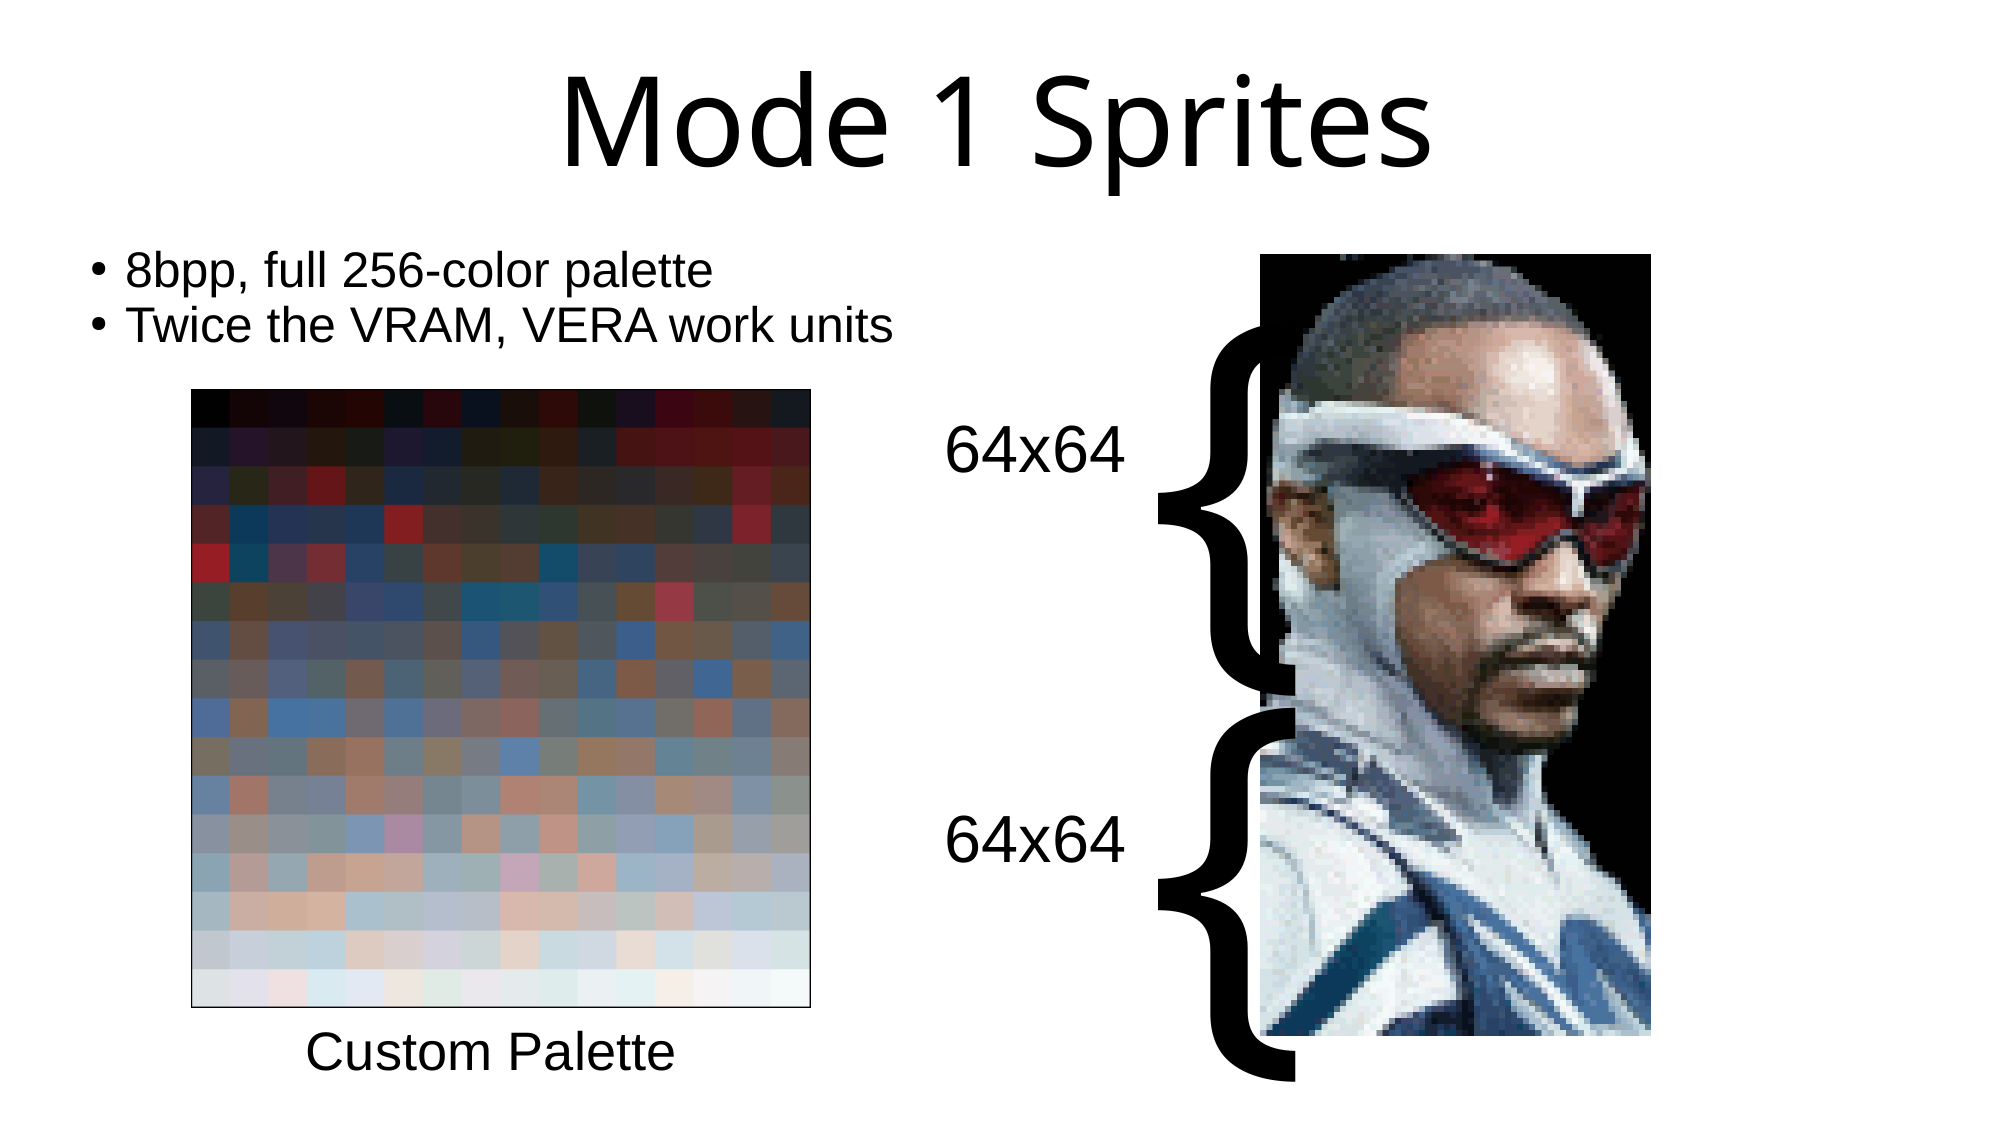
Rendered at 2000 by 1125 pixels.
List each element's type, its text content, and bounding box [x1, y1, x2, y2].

text_box 64x64 [930, 404, 1141, 495]
picture [191, 389, 811, 1008]
text_box 64x64 [930, 795, 1141, 885]
title Mode 1 Sprites [28, 17, 1964, 235]
text_box { [1131, 549, 1274, 1066]
text_box { [1131, 162, 1274, 549]
text_box 8bpp, full 256-color palette Twice the VRAM, VERA work units [75, 234, 910, 361]
text_box Custom Palette [290, 1014, 692, 1090]
picture [1274, 254, 1651, 1036]
